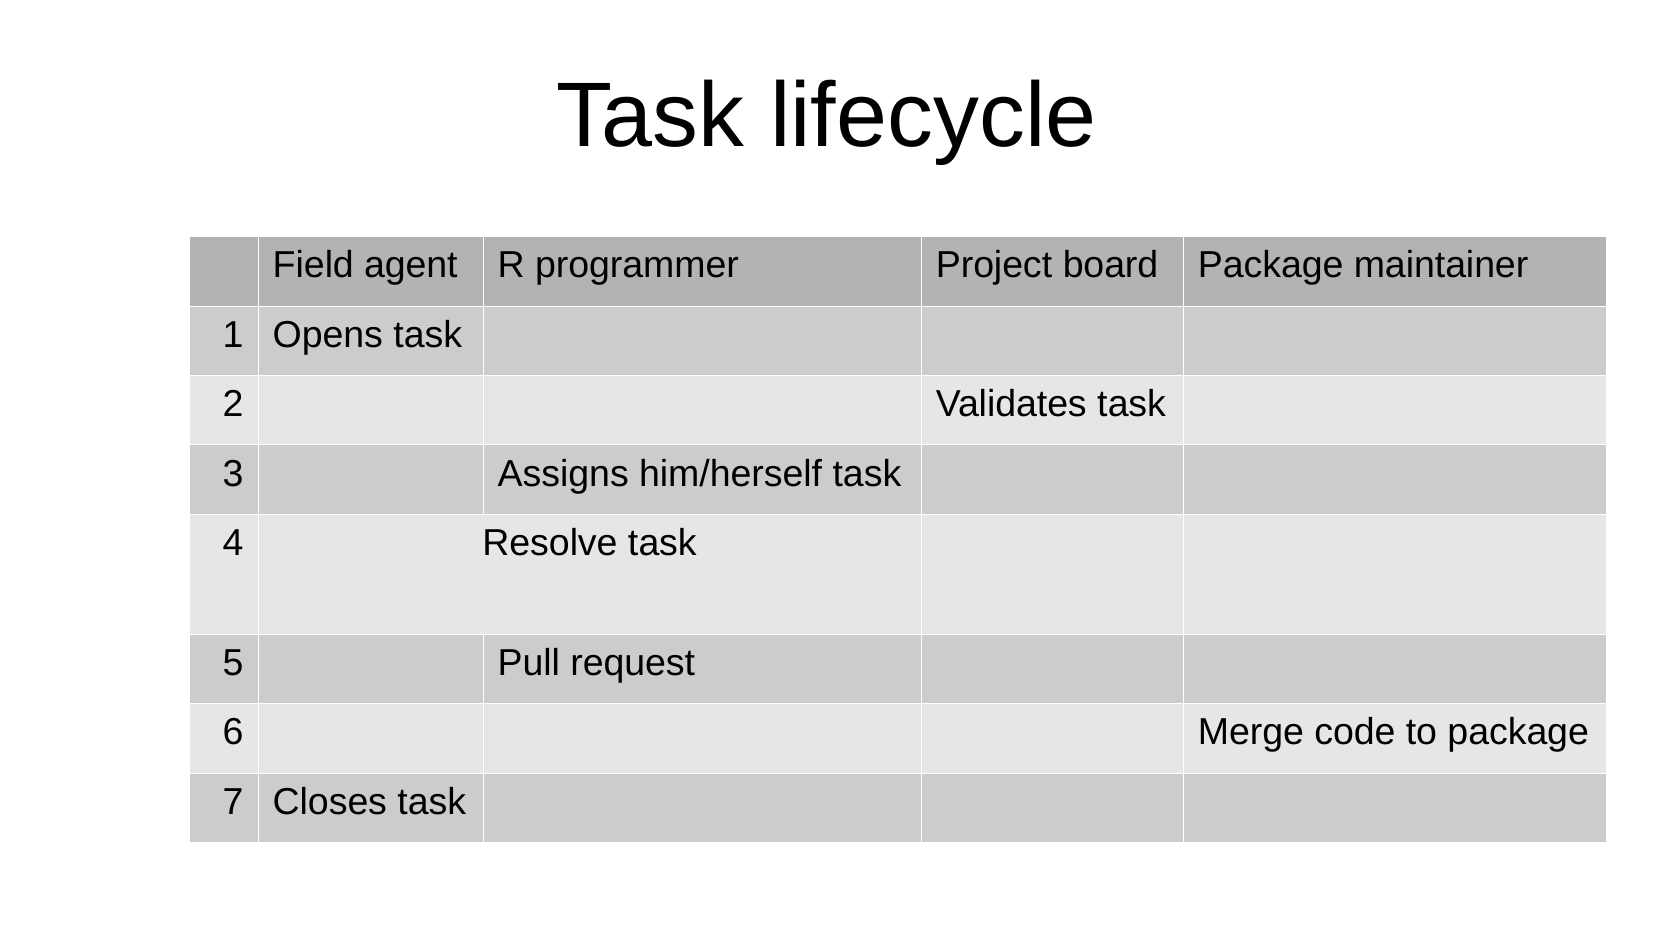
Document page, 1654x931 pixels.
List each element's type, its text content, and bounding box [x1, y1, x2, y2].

table_header Project board [922, 237, 1183, 306]
table_cell Closes task [259, 774, 483, 842]
table_cell [922, 774, 1183, 842]
table_cell [1184, 515, 1606, 634]
table_cell [259, 445, 483, 514]
table_header Package maintainer [1184, 237, 1606, 306]
table_cell [922, 445, 1183, 514]
table_cell 2 [190, 376, 258, 444]
table_cell 4 [190, 515, 258, 634]
table_header R programmer [484, 237, 921, 306]
table_cell [484, 307, 921, 375]
table_cell Validates task [922, 376, 1183, 444]
table_header Field agent [259, 237, 483, 306]
table_header [190, 237, 258, 306]
table_cell [1184, 635, 1606, 703]
table_cell [922, 515, 1183, 634]
table_cell Pull request [484, 635, 921, 703]
table_cell 3 [190, 445, 258, 514]
table_cell Assigns him/herself task [484, 445, 921, 514]
table_cell [922, 635, 1183, 703]
table_cell [1184, 445, 1606, 514]
table_cell [1184, 307, 1606, 375]
title Task lifecycle [82, 37, 1571, 193]
table_cell 1 [190, 307, 258, 375]
table_cell [1184, 774, 1606, 842]
table_cell [922, 704, 1183, 773]
table_cell 6 [190, 704, 258, 773]
table_cell [259, 376, 483, 444]
table_cell Opens task [259, 307, 483, 375]
table_cell Merge code to package [1184, 704, 1606, 773]
table_cell [259, 704, 483, 773]
table_cell [259, 635, 483, 703]
table_cell 7 [190, 774, 258, 842]
table_cell [484, 376, 921, 444]
table_cell [484, 774, 921, 842]
table_cell 5 [190, 635, 258, 703]
table_cell Resolve task [259, 515, 921, 634]
table_cell [922, 307, 1183, 375]
table_cell [484, 704, 921, 773]
table_cell [1184, 376, 1606, 444]
